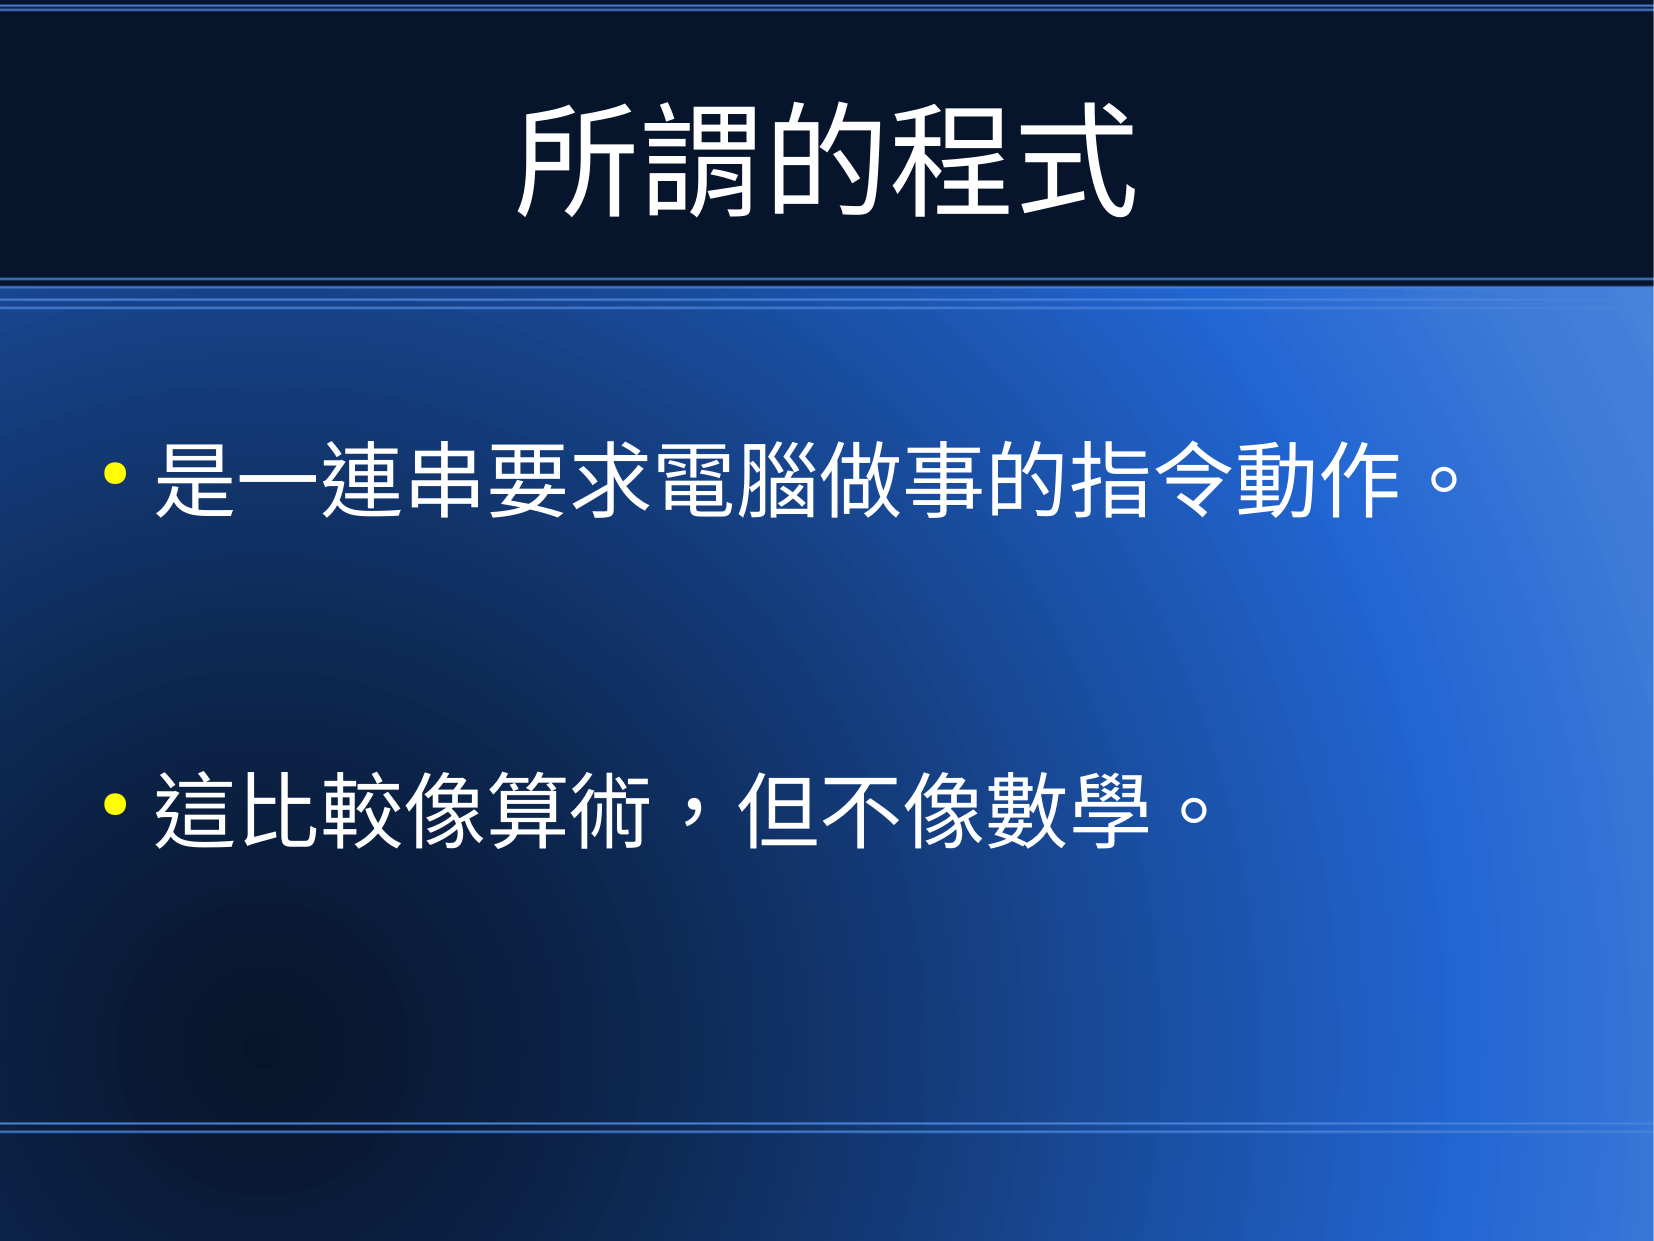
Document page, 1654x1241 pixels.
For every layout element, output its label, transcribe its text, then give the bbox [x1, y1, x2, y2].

list 是一連串要求電腦做事的指令動作。 這比較像算術，但不像數學。 [82, 355, 1571, 1241]
title 所謂的程式 [82, 49, 1571, 257]
picture [0, 0, 1654, 1241]
